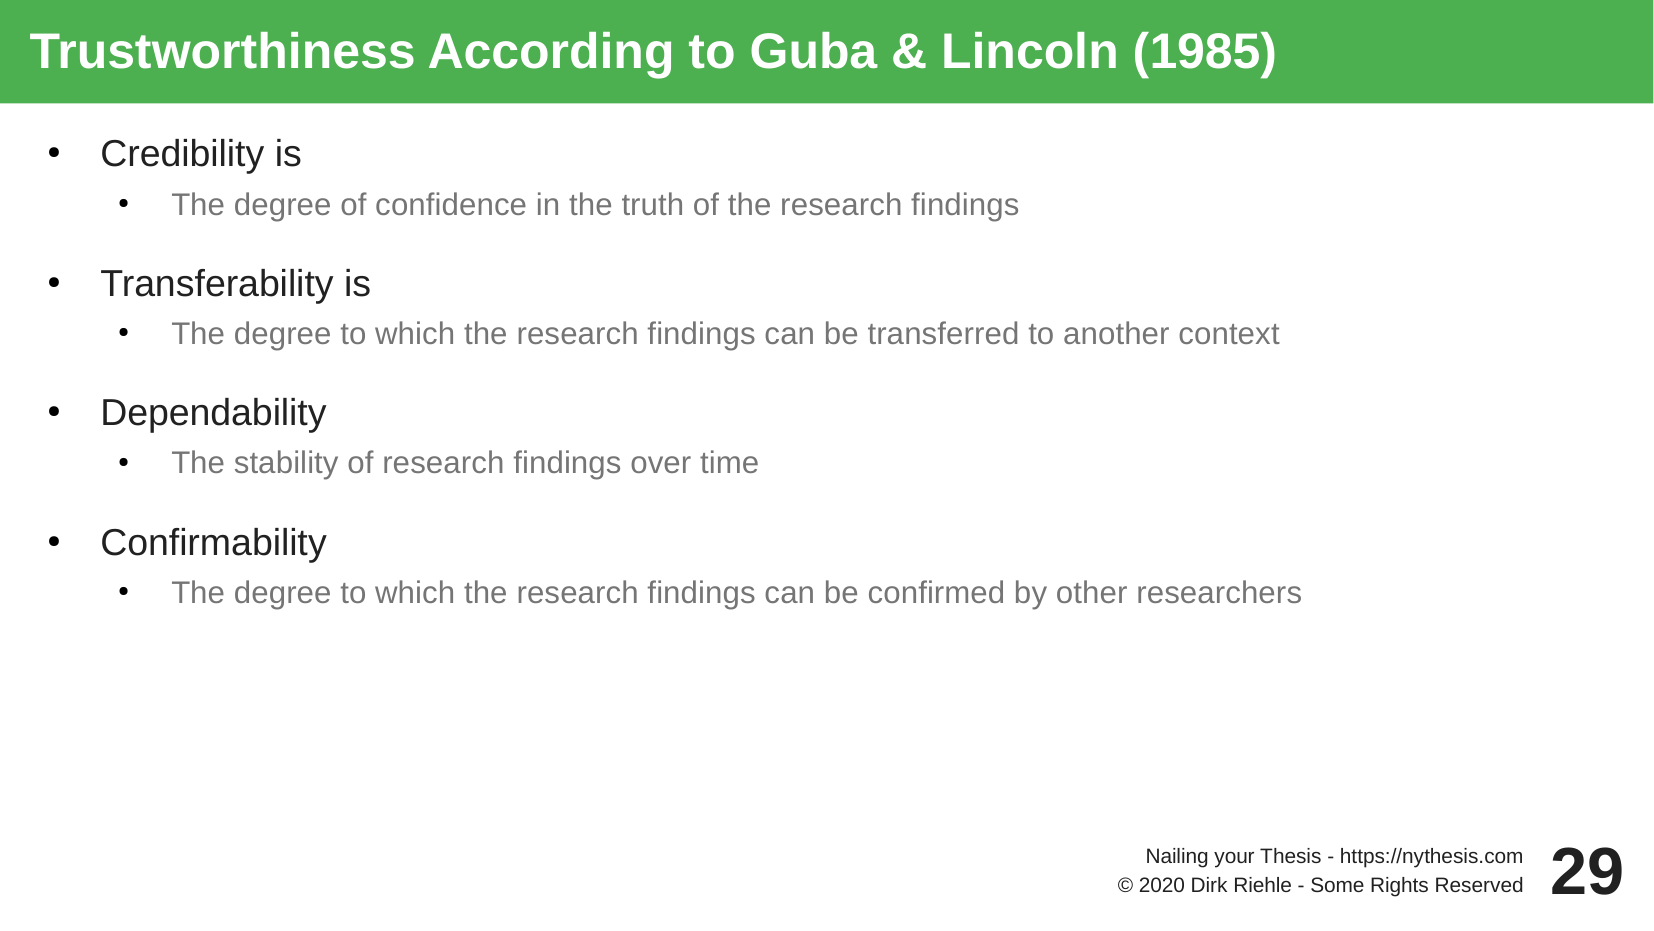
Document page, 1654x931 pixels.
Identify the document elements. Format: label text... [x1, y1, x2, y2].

list Credibility is The degree of confidence in the truth of the research findings Transferability is The degree to which the research findings can be transferred to another context Dependability The stability of research findings over time Confirmability The degree to which the research findings can be confirmed by other researchers [29, 132, 1625, 813]
title Trustworthiness According to Guba & Lincoln (1985) [0, 0, 1654, 104]
